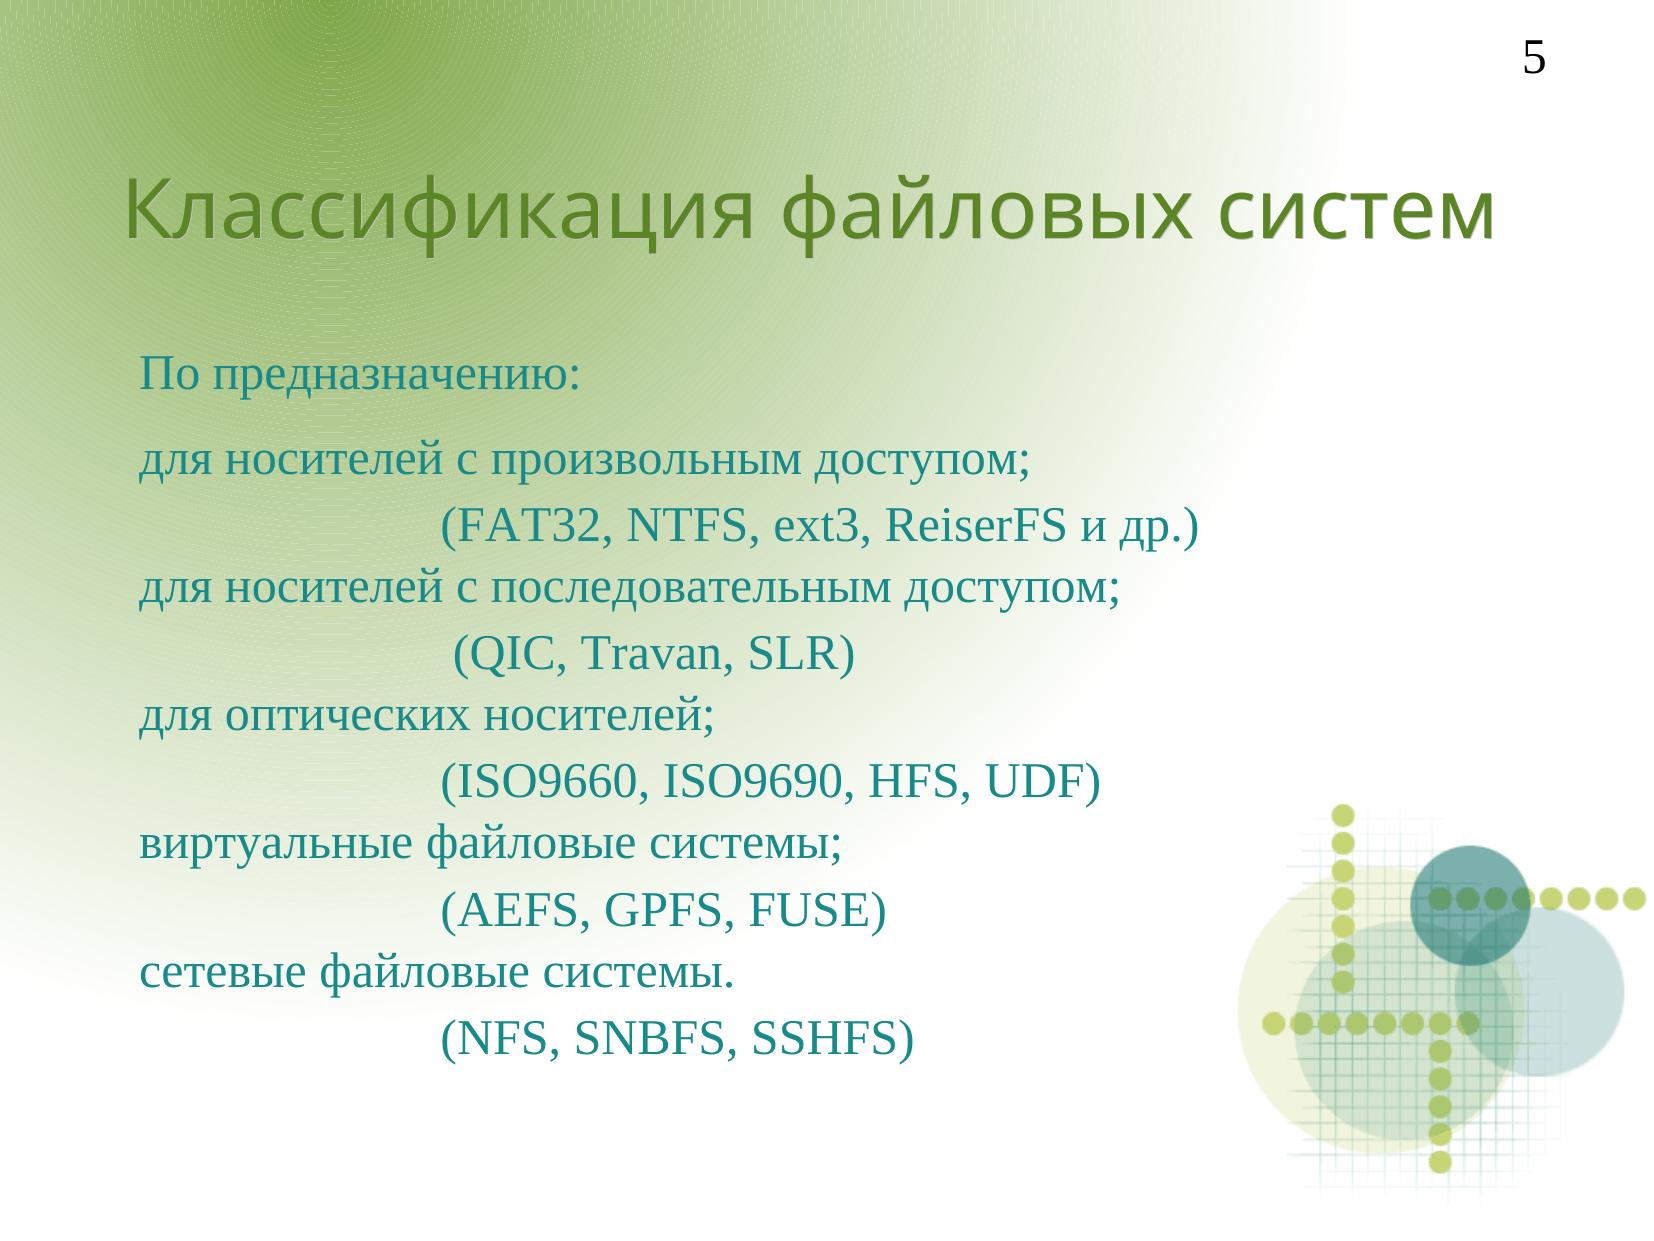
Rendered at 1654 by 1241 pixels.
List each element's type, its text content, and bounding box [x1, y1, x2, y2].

list По предназначению: для носителей с произвольным доступом; (FAT32, NTFS, ext3, ReiserFS и др.) для носителей с последовательным доступом; (QIC, Travan, SLR) для оптических носителей; (ISO9660, ISO9690, HFS, UDF) виртуальные файловые системы; (AEFS, GPFS, FUSE) сетевые файловые системы. (NFS, SNBFS, SSHFS) [121, 344, 1534, 1127]
title Классификация файловых систем [121, 102, 1534, 311]
picture [1224, 792, 1654, 1211]
text_box <номер> [1532, 29, 1654, 89]
